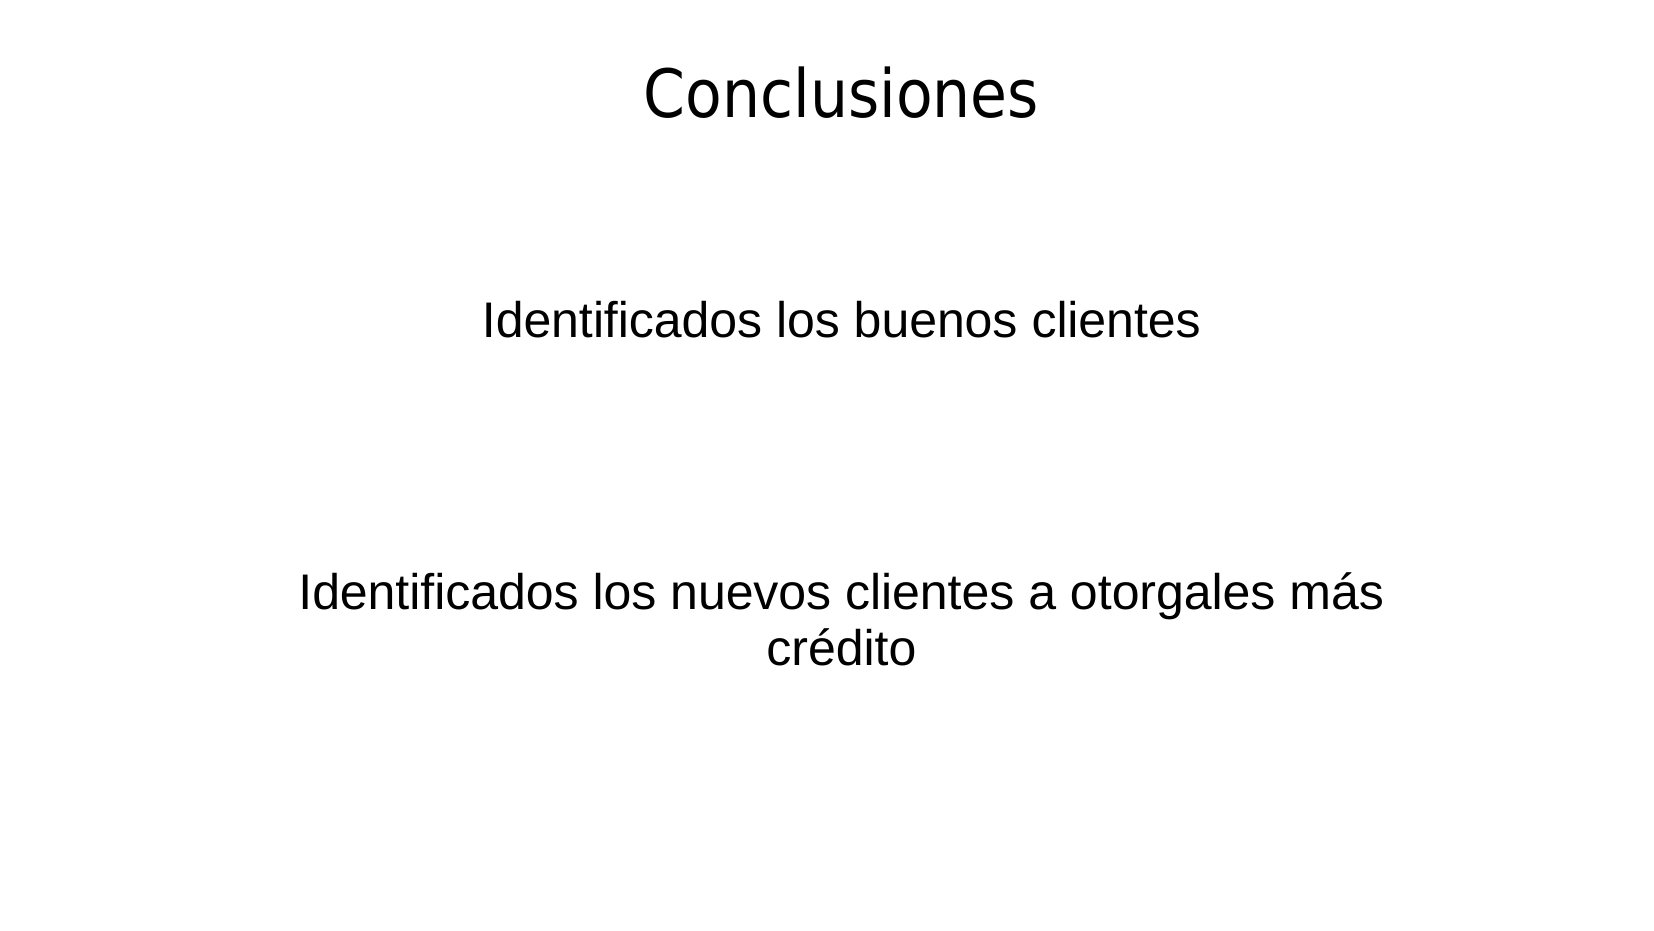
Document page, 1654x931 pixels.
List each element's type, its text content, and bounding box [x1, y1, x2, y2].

text_box Identificados los buenos clientes [206, 285, 1477, 384]
title Conclusiones [118, 55, 1565, 134]
text_box Identificados los nuevos clientes a otorgales más crédito [206, 556, 1477, 684]
